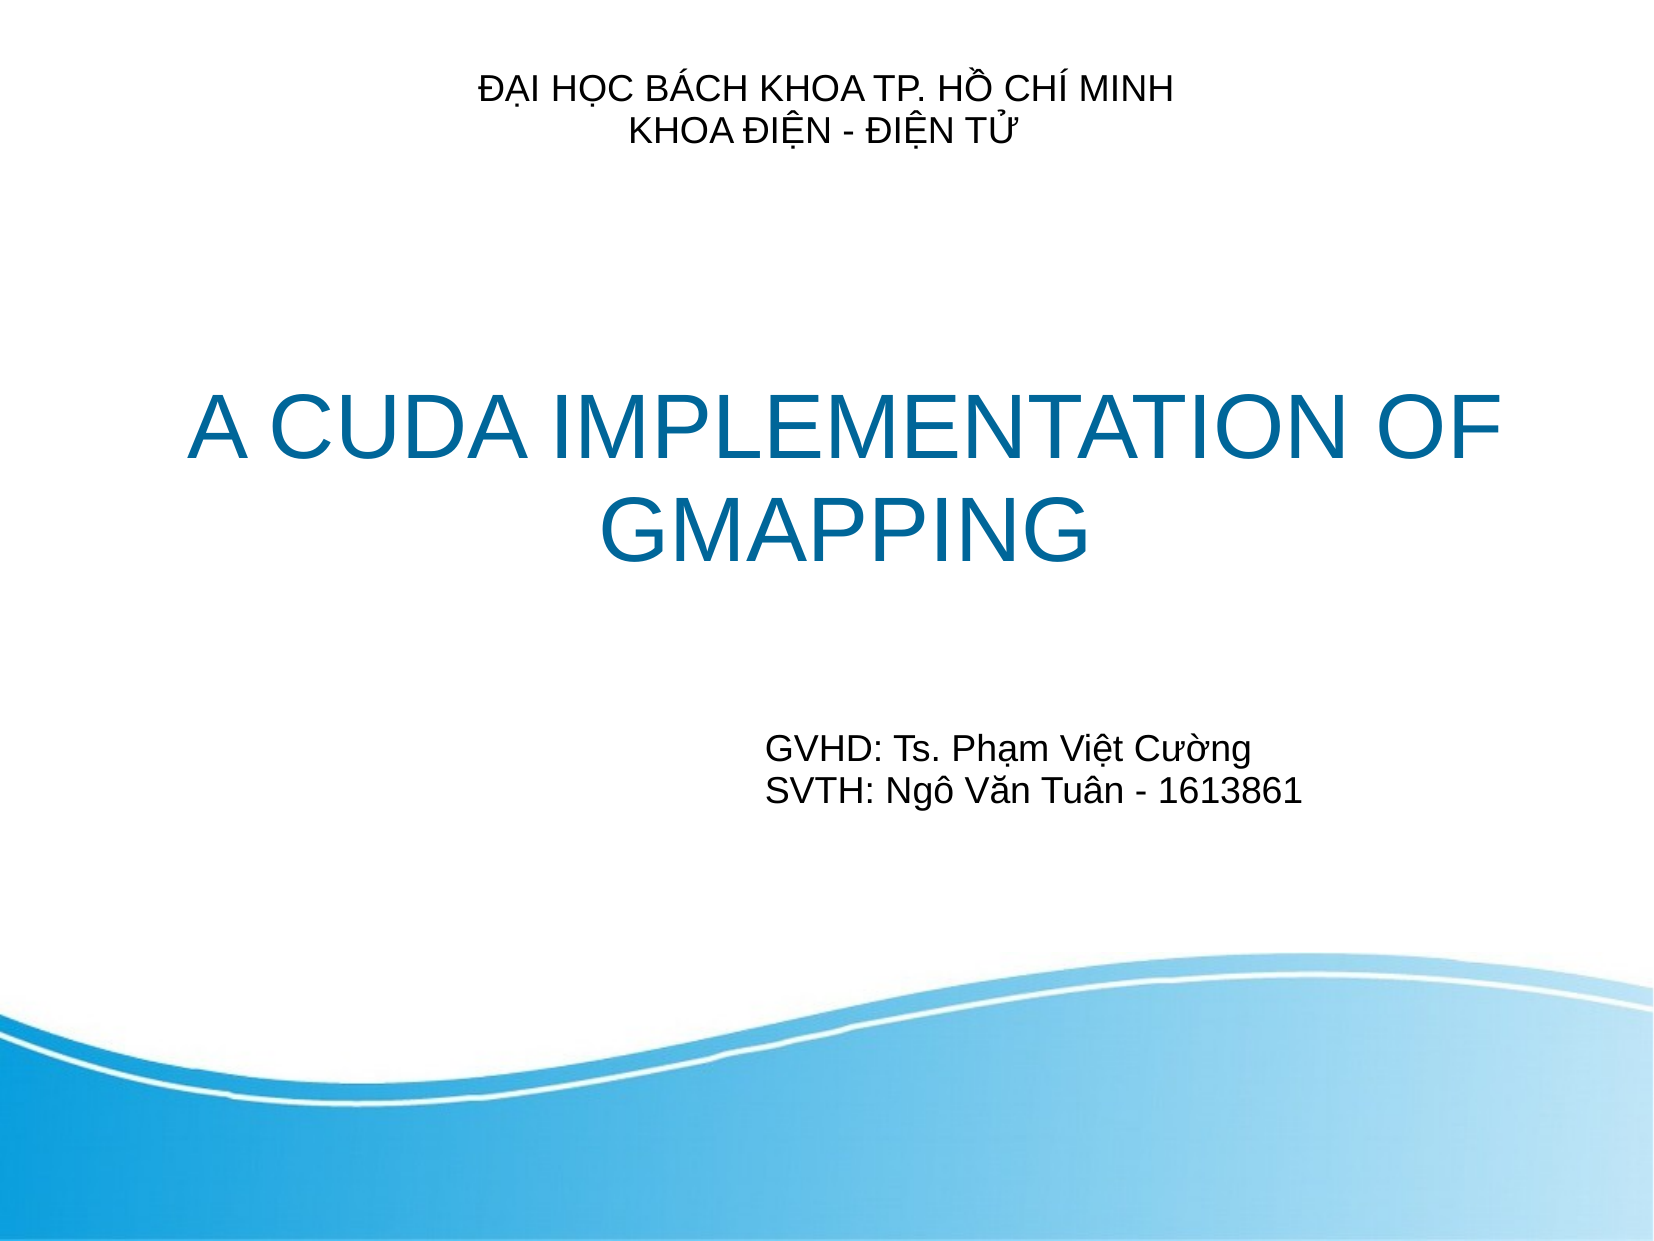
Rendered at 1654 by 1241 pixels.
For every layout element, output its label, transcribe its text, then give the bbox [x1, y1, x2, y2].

text_box ĐẠI HỌC BÁCH KHOA TP. HỒ CHÍ MINH KHOA ĐIỆN - ĐIỆN TỬ [463, 60, 1191, 159]
text_box GVHD: Ts. Phạm Việt Cường SVTH: Ngô Văn Tuân - 1613861 [750, 720, 1319, 819]
title A CUDA IMPLEMENTATION OF GMAPPING [101, 375, 1591, 583]
picture [0, 952, 1654, 1241]
